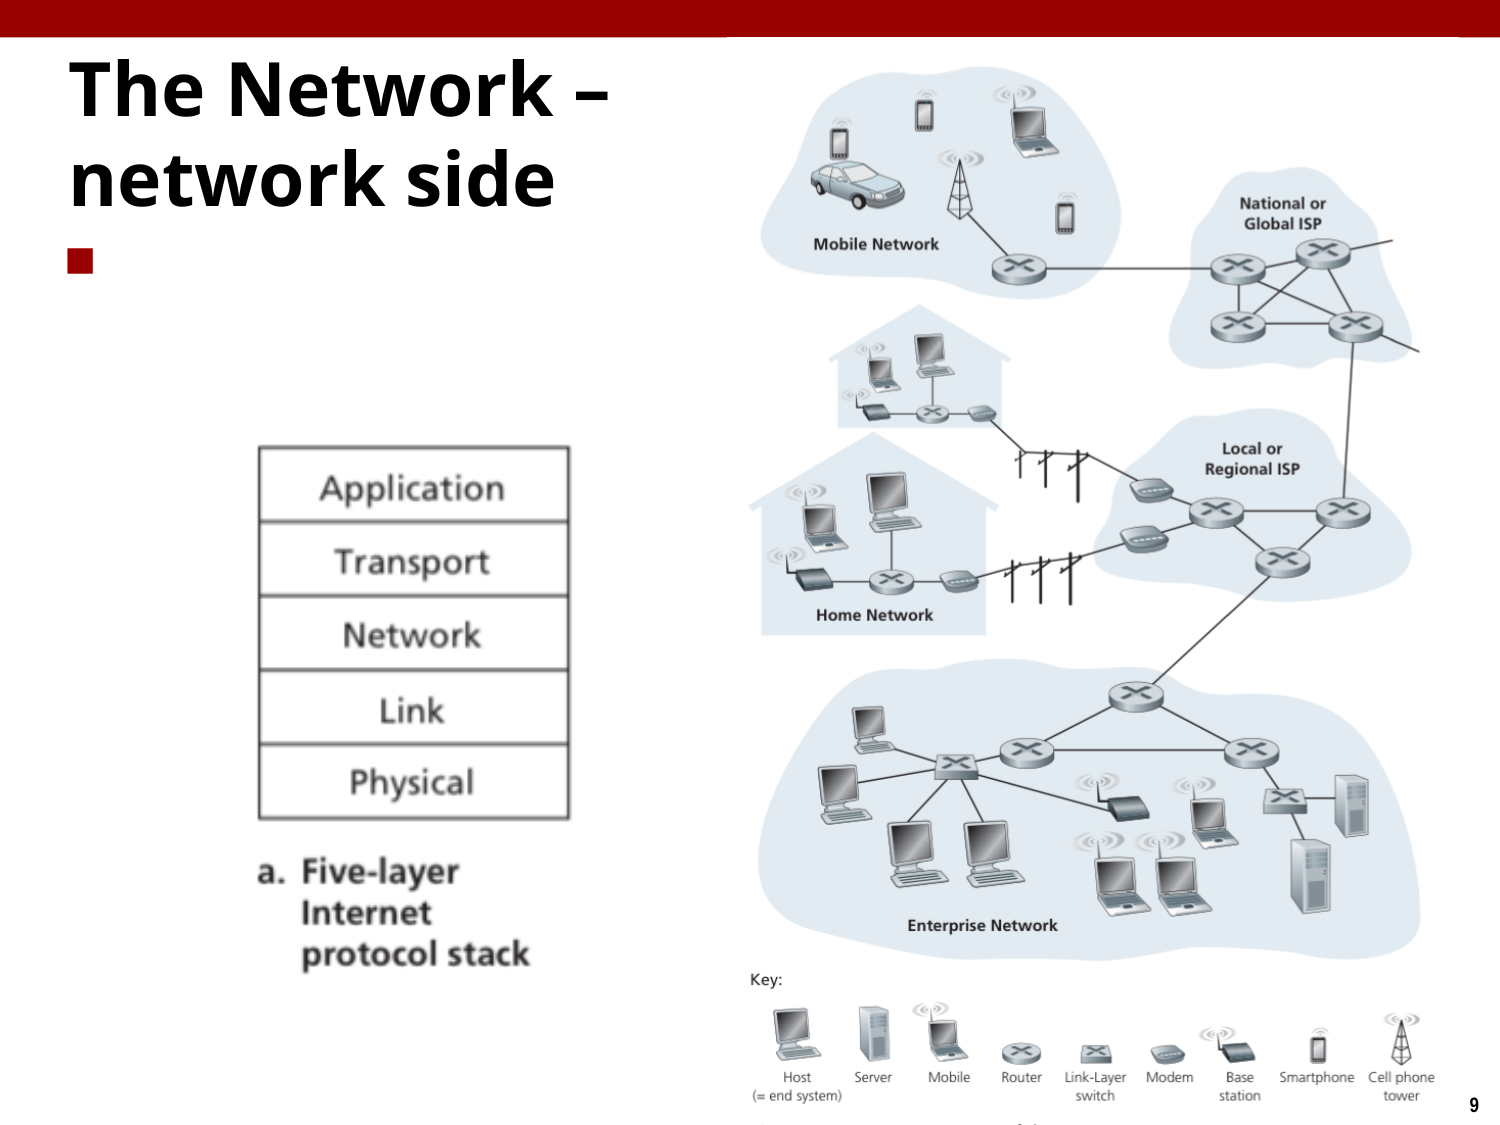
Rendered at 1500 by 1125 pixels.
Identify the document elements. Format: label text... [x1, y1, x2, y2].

picture [727, 37, 1459, 1125]
title The Network – network side [1459, 41, 1463, 221]
picture [237, 424, 600, 986]
list [62, 229, 550, 1121]
title The Network – network side [62, 41, 727, 221]
